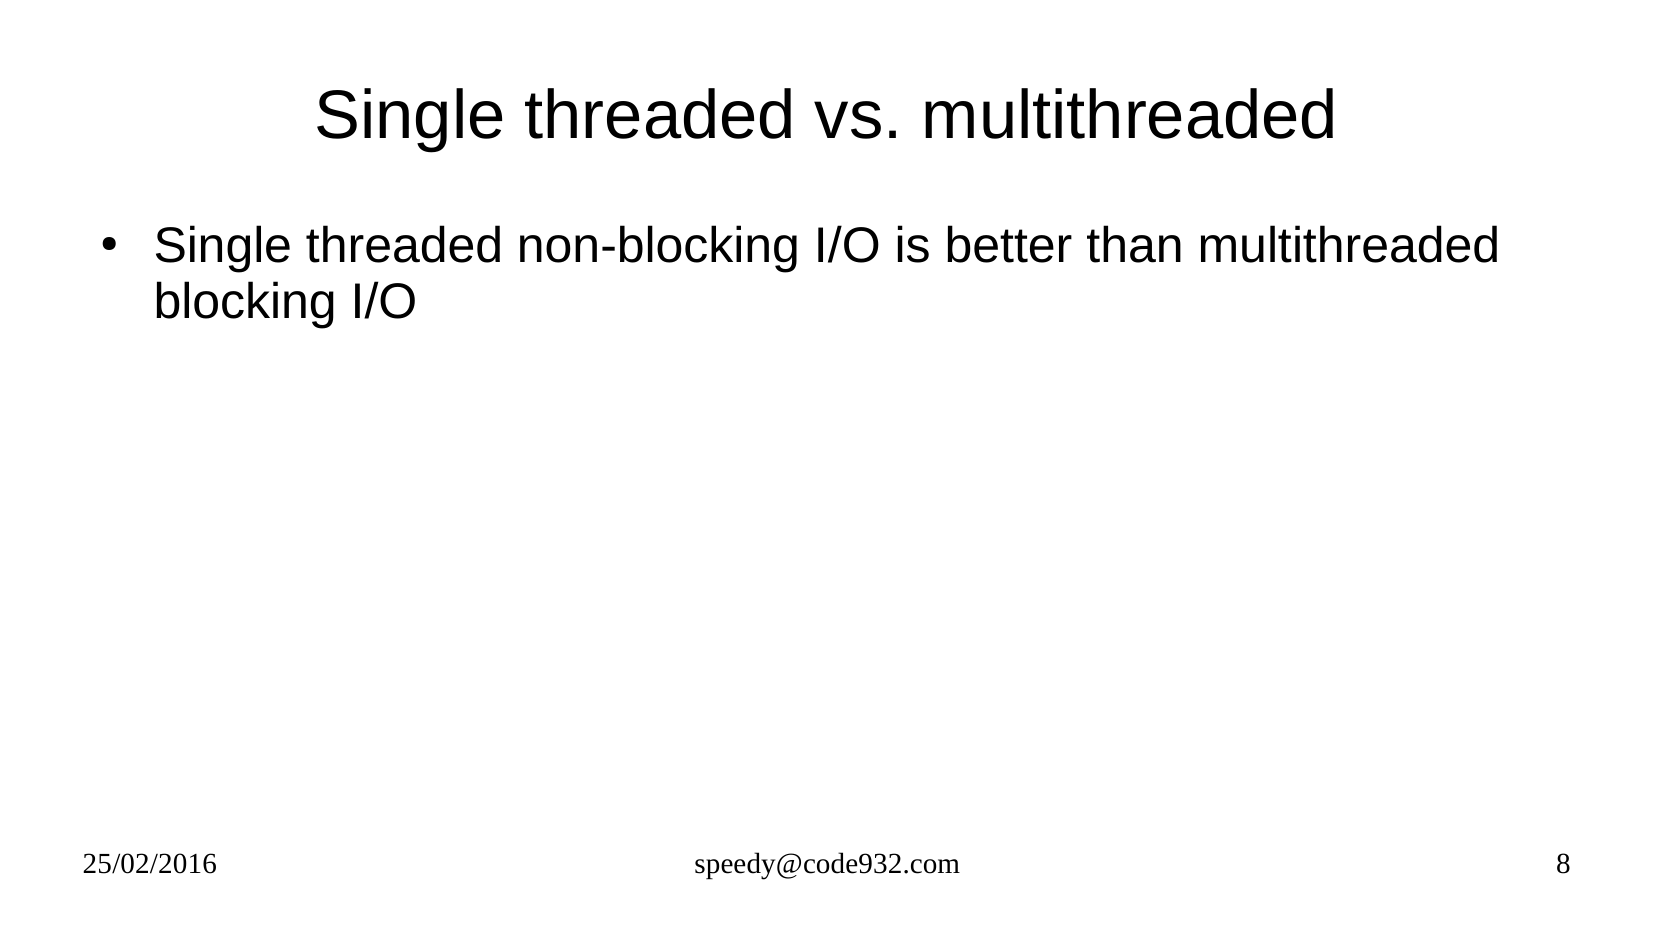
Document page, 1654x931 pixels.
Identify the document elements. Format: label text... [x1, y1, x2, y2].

title Single threaded vs. multithreaded [82, 37, 1571, 193]
list Single threaded non-blocking I/O is better than multithreaded blocking I/O [82, 217, 1571, 758]
